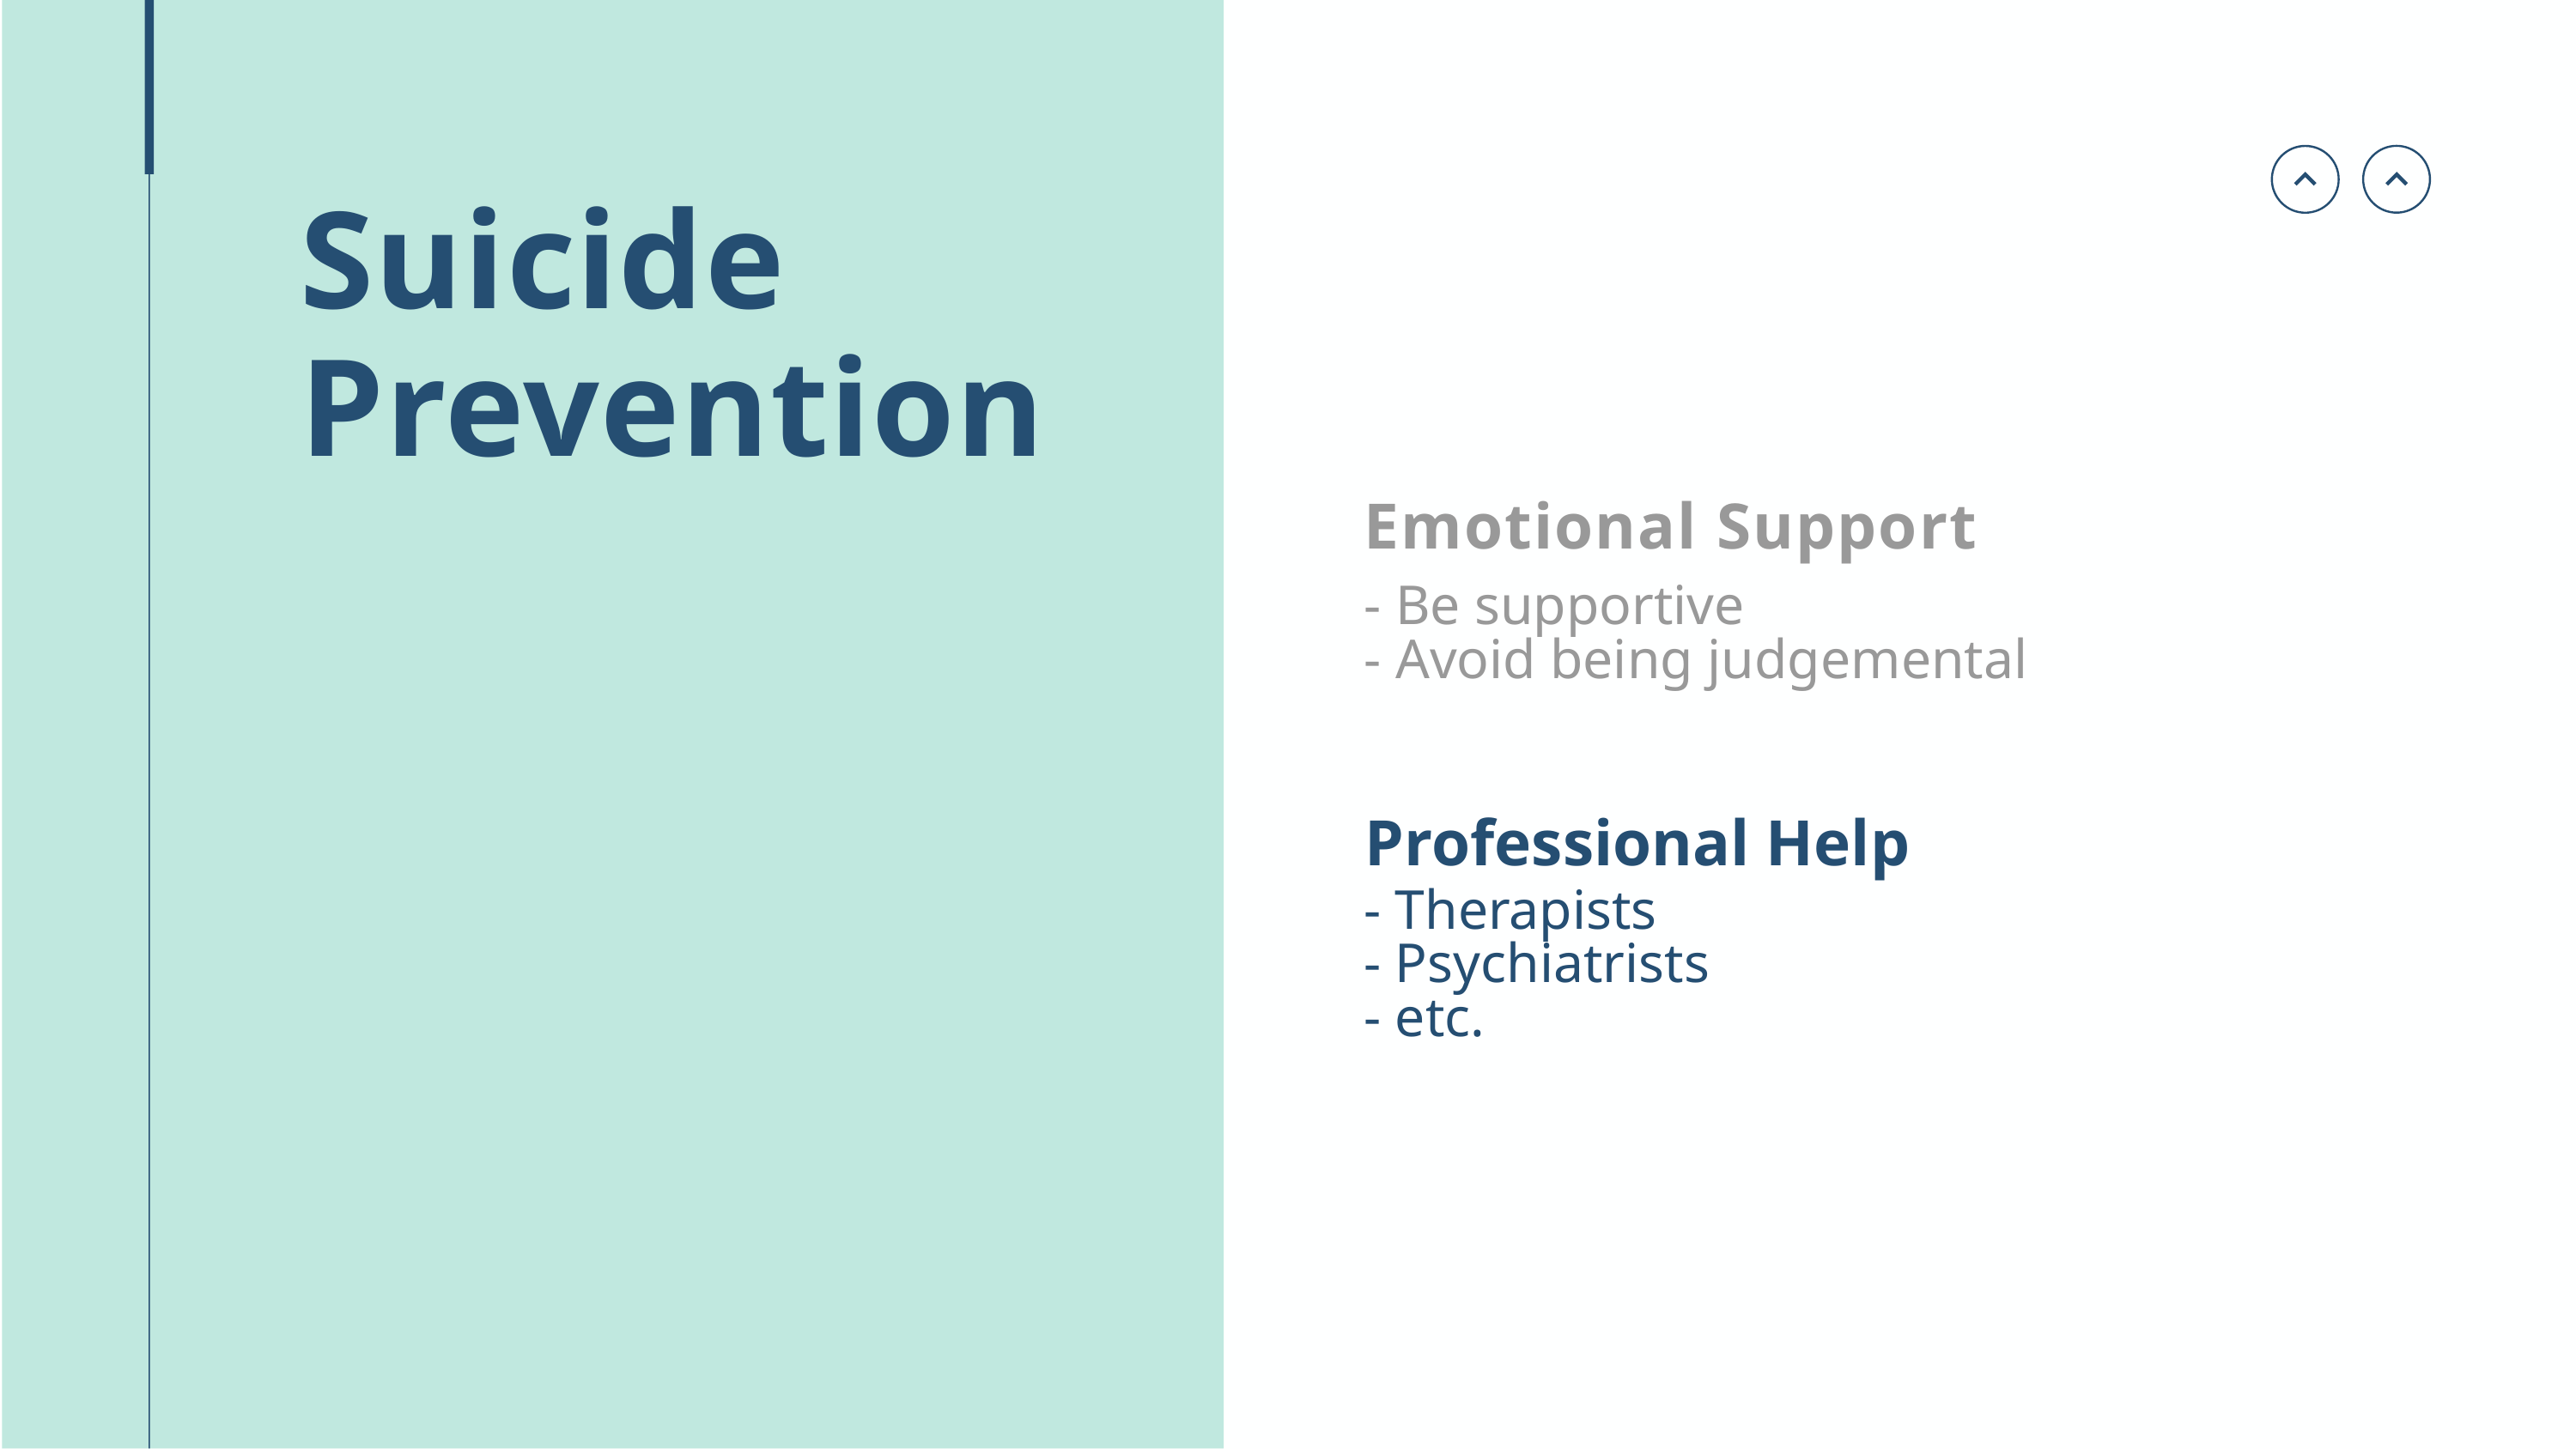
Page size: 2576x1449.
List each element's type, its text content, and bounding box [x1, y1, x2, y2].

text_box - Therapists - Psychiatrists - etc. [1364, 886, 2383, 1047]
text_box Emotional Support [1851, 521, 1864, 542]
text_box Emotional Support [1810, 521, 1823, 542]
text_box Emotional Support [1364, 507, 2383, 562]
text_box Professional Help [1352, 792, 1915, 875]
text_box [2, 0, 1224, 1449]
text_box - Be supportive - Avoid being judgemental [1364, 581, 2383, 689]
text_box Suicide Prevention [300, 187, 1094, 483]
text_box [2361, 144, 2432, 214]
text_box [2270, 144, 2340, 214]
